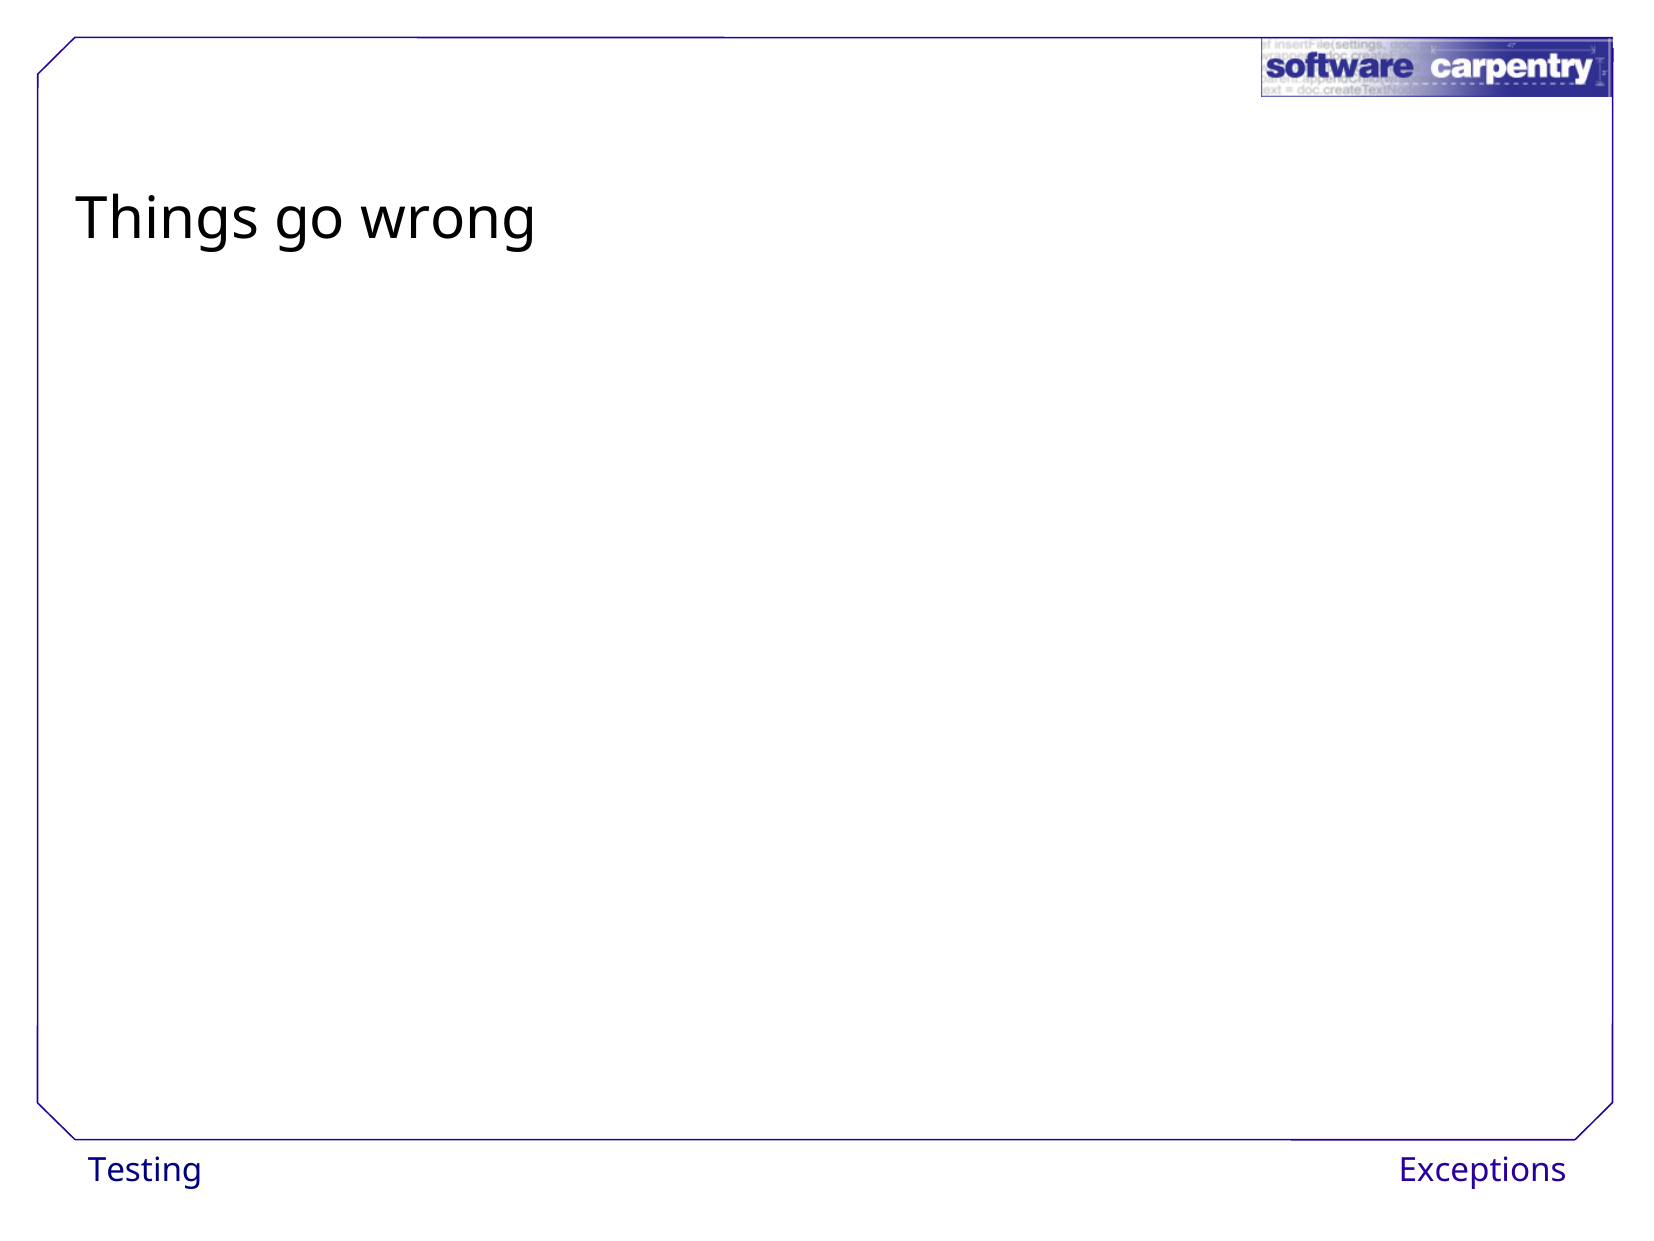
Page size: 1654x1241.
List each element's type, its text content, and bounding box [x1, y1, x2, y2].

text_box Things go wrong [61, 138, 703, 259]
picture [1261, 39, 1613, 97]
